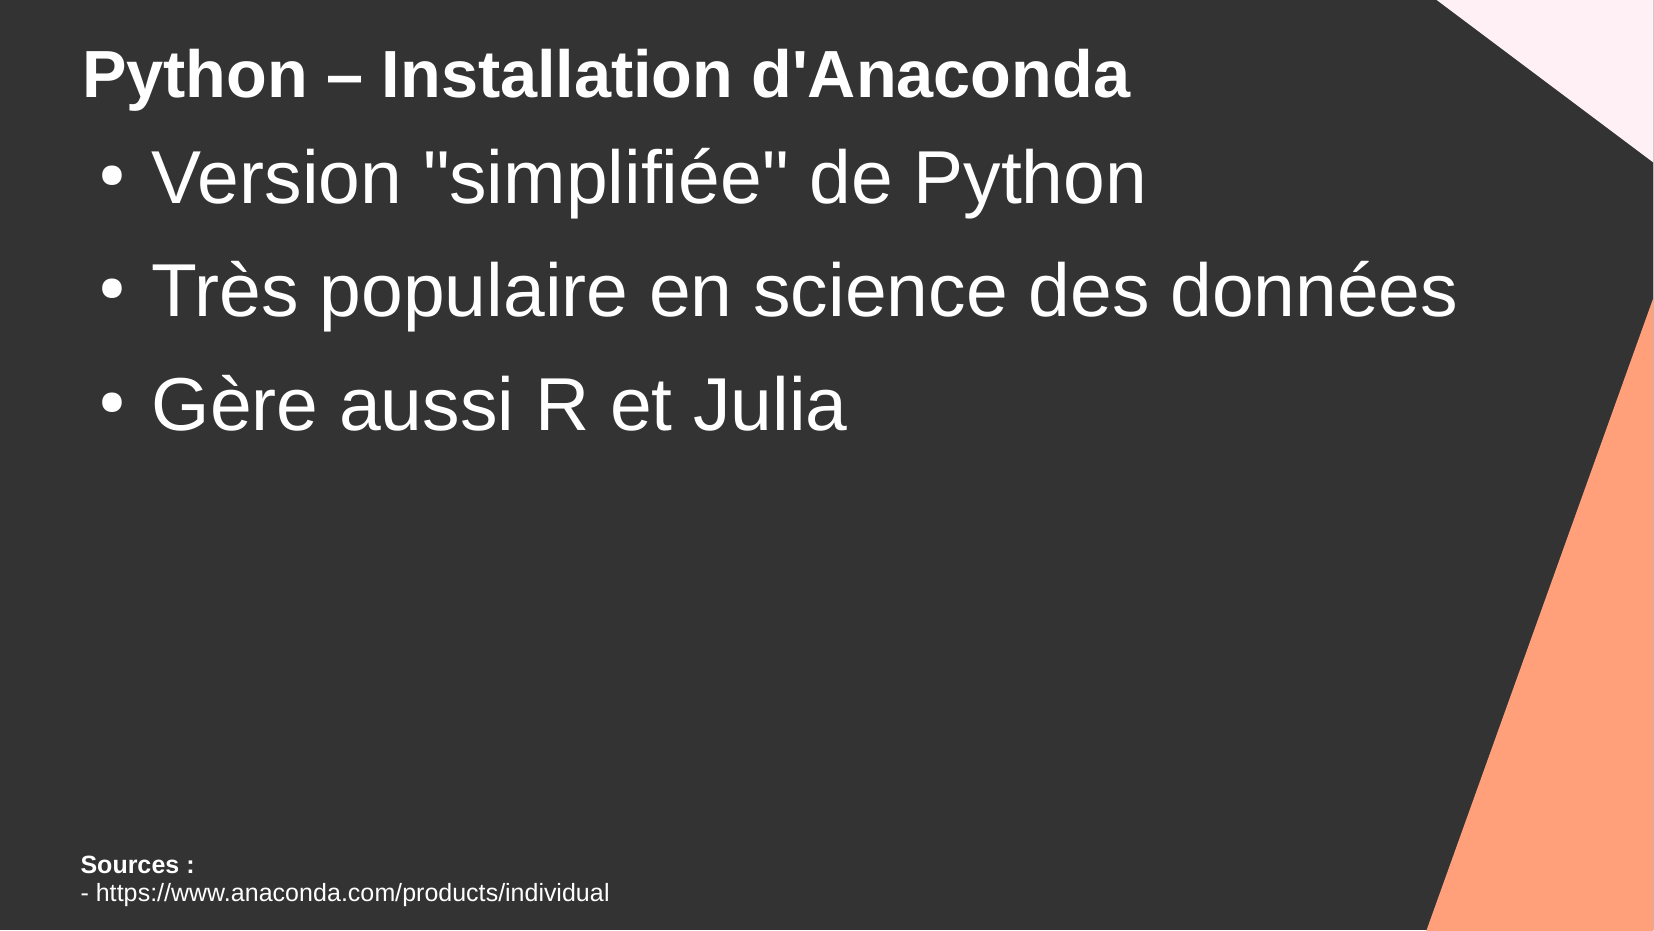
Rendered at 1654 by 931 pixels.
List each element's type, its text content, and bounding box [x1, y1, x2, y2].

list Version "simplifiée" de Python Très populaire en science des données Gère aussi R et Julia [80, 135, 1560, 815]
text_box [1436, 0, 1654, 163]
text_box [1426, 296, 1654, 931]
title Python – Installation d'Anaconda [82, 37, 1571, 115]
text_box Sources : - https://www.anaconda.com/products/individual [65, 843, 1482, 915]
